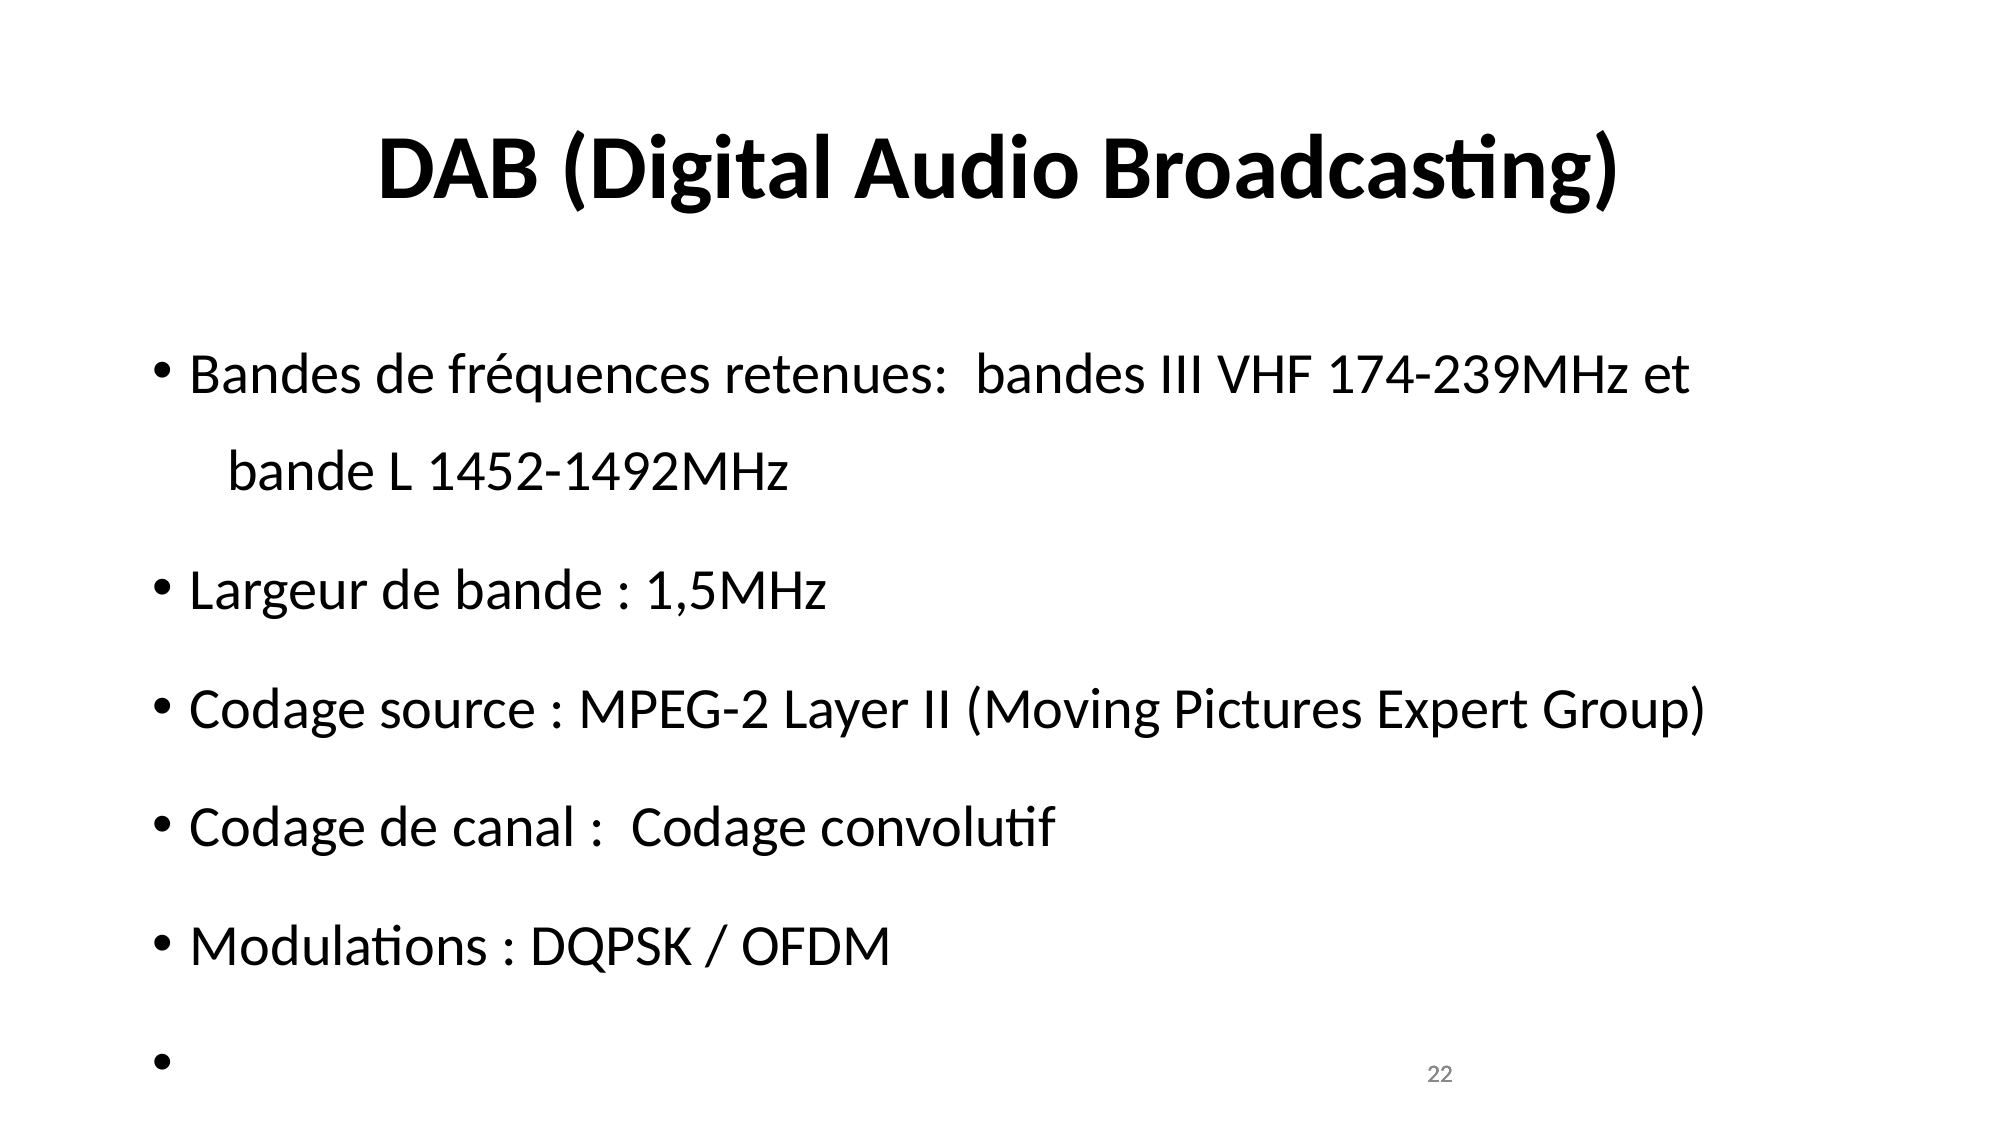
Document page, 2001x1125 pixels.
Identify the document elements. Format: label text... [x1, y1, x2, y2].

text_box [1412, 1042, 1863, 1103]
list Bandes de fréquences retenues: bandes III VHF 174-239MHz et bande L 1452-1492MHz Largeur de bande : 1,5MHz Codage source : MPEG-2 Layer II (Moving Pictures Expert Group) Codage de canal : Codage convolutif Modulations : DQPSK / OFDM [137, 299, 1863, 1014]
title DAB (Digital Audio Broadcasting) [137, 59, 1863, 278]
